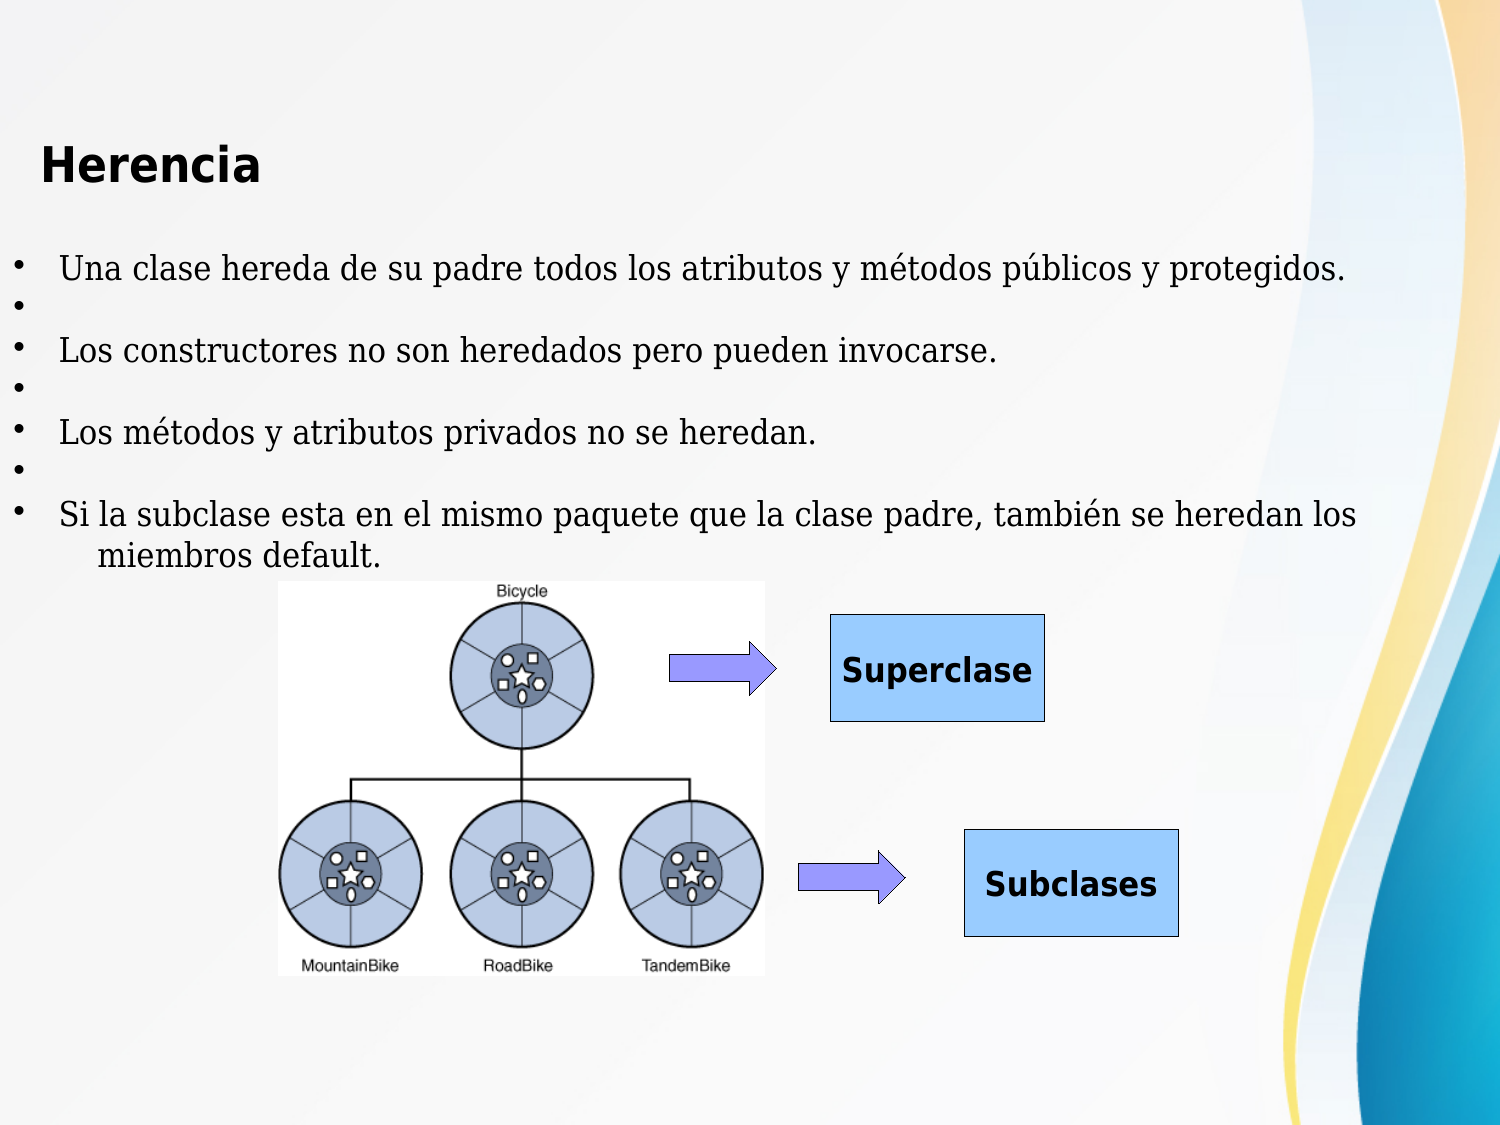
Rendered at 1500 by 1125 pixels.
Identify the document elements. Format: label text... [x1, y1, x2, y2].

text_box Superclase [830, 614, 1045, 722]
text_box [798, 850, 906, 904]
picture [0, 0, 1500, 239]
text_box Una clase hereda de su padre todos los atributos y métodos públicos y protegidos. Los constructores no son heredados pero pueden invocarse. Los métodos y atributos privados no se heredan. Si la subclase esta en el mismo paquete que la clase padre, también se heredan los miembros default. [0, 239, 1500, 570]
picture [0, 570, 1500, 1125]
text_box [669, 641, 777, 696]
text_box Subclases [964, 829, 1179, 937]
text_box Herencia [27, 126, 1474, 197]
